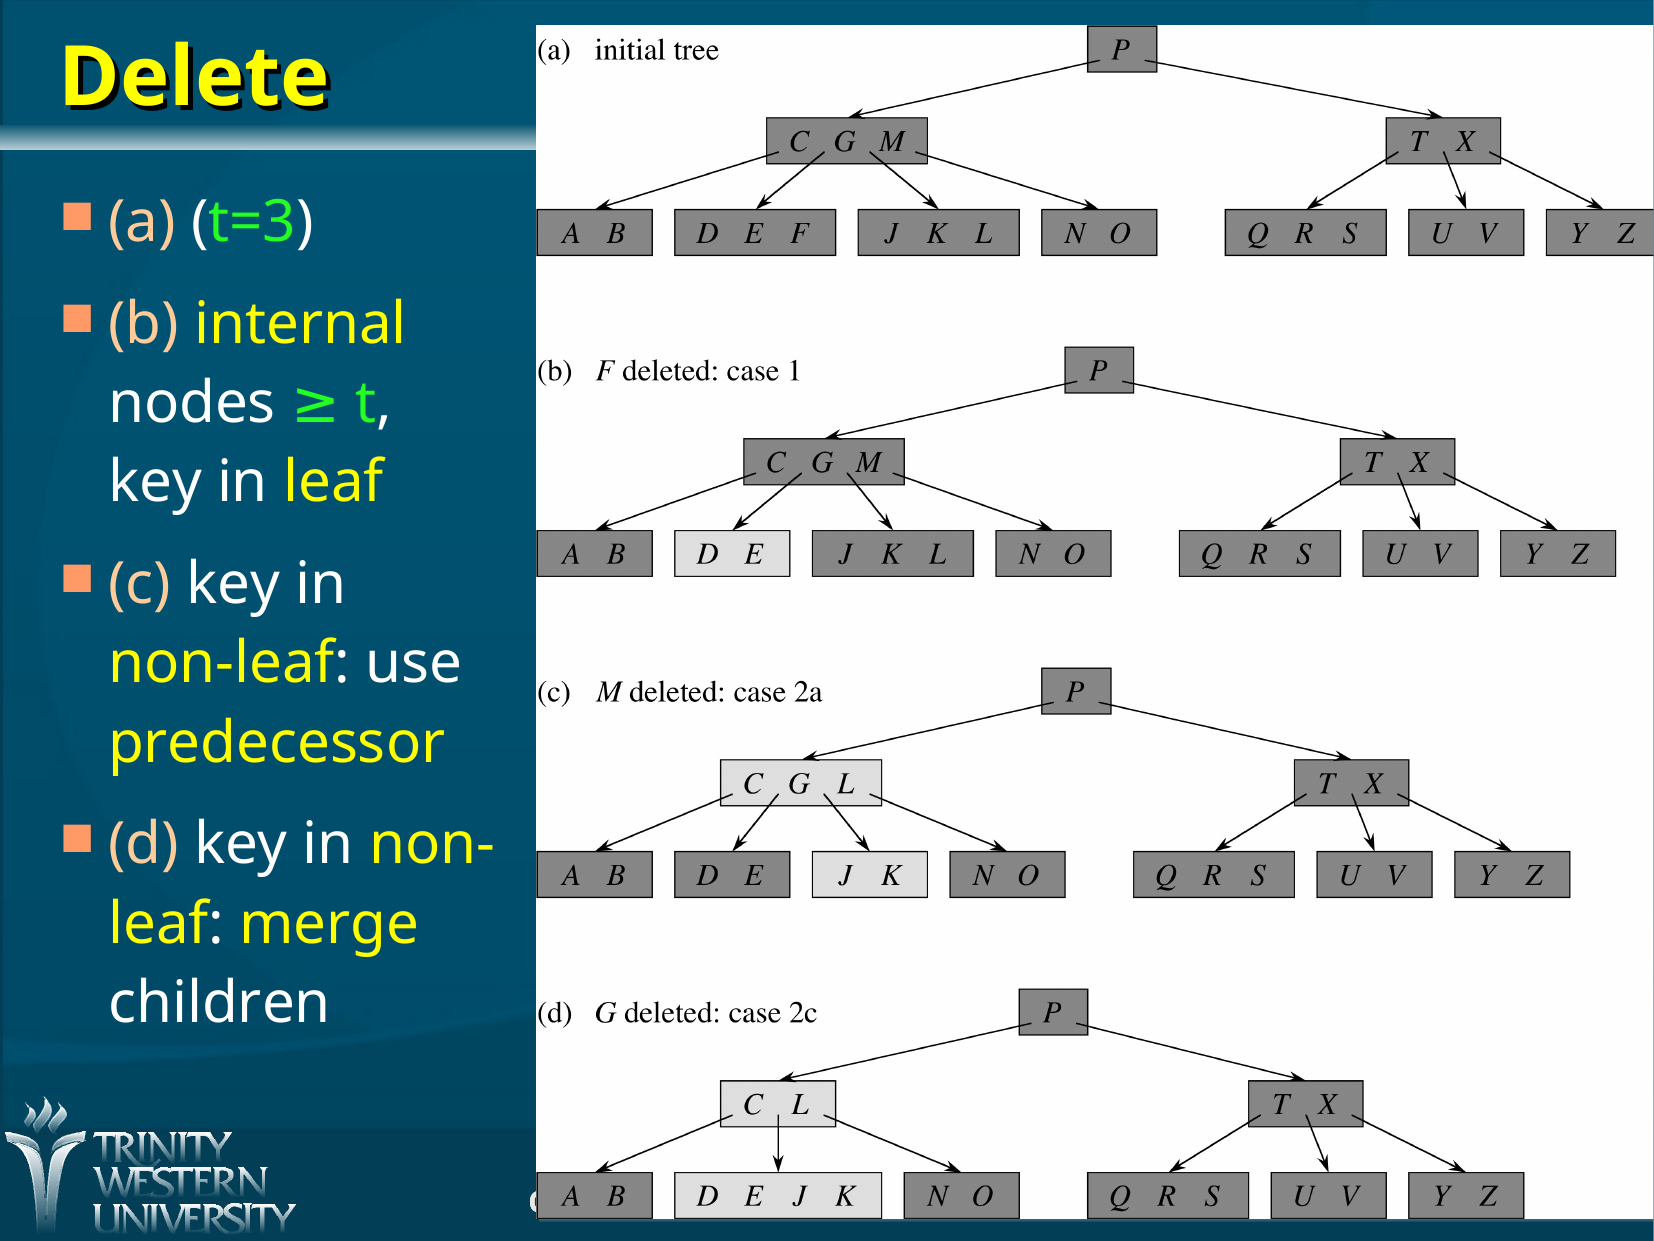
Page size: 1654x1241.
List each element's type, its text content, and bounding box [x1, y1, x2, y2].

list (a) (t=3) (b) internal nodes ≥ t, key in leaf (c) key in non-leaf: use predecessor (d) key in non-leaf: merge children [63, 179, 526, 1109]
title Delete [59, 19, 1578, 127]
picture [38, 1227, 54, 1232]
table_header [38, 1216, 56, 1221]
picture [535, 26, 1654, 1219]
